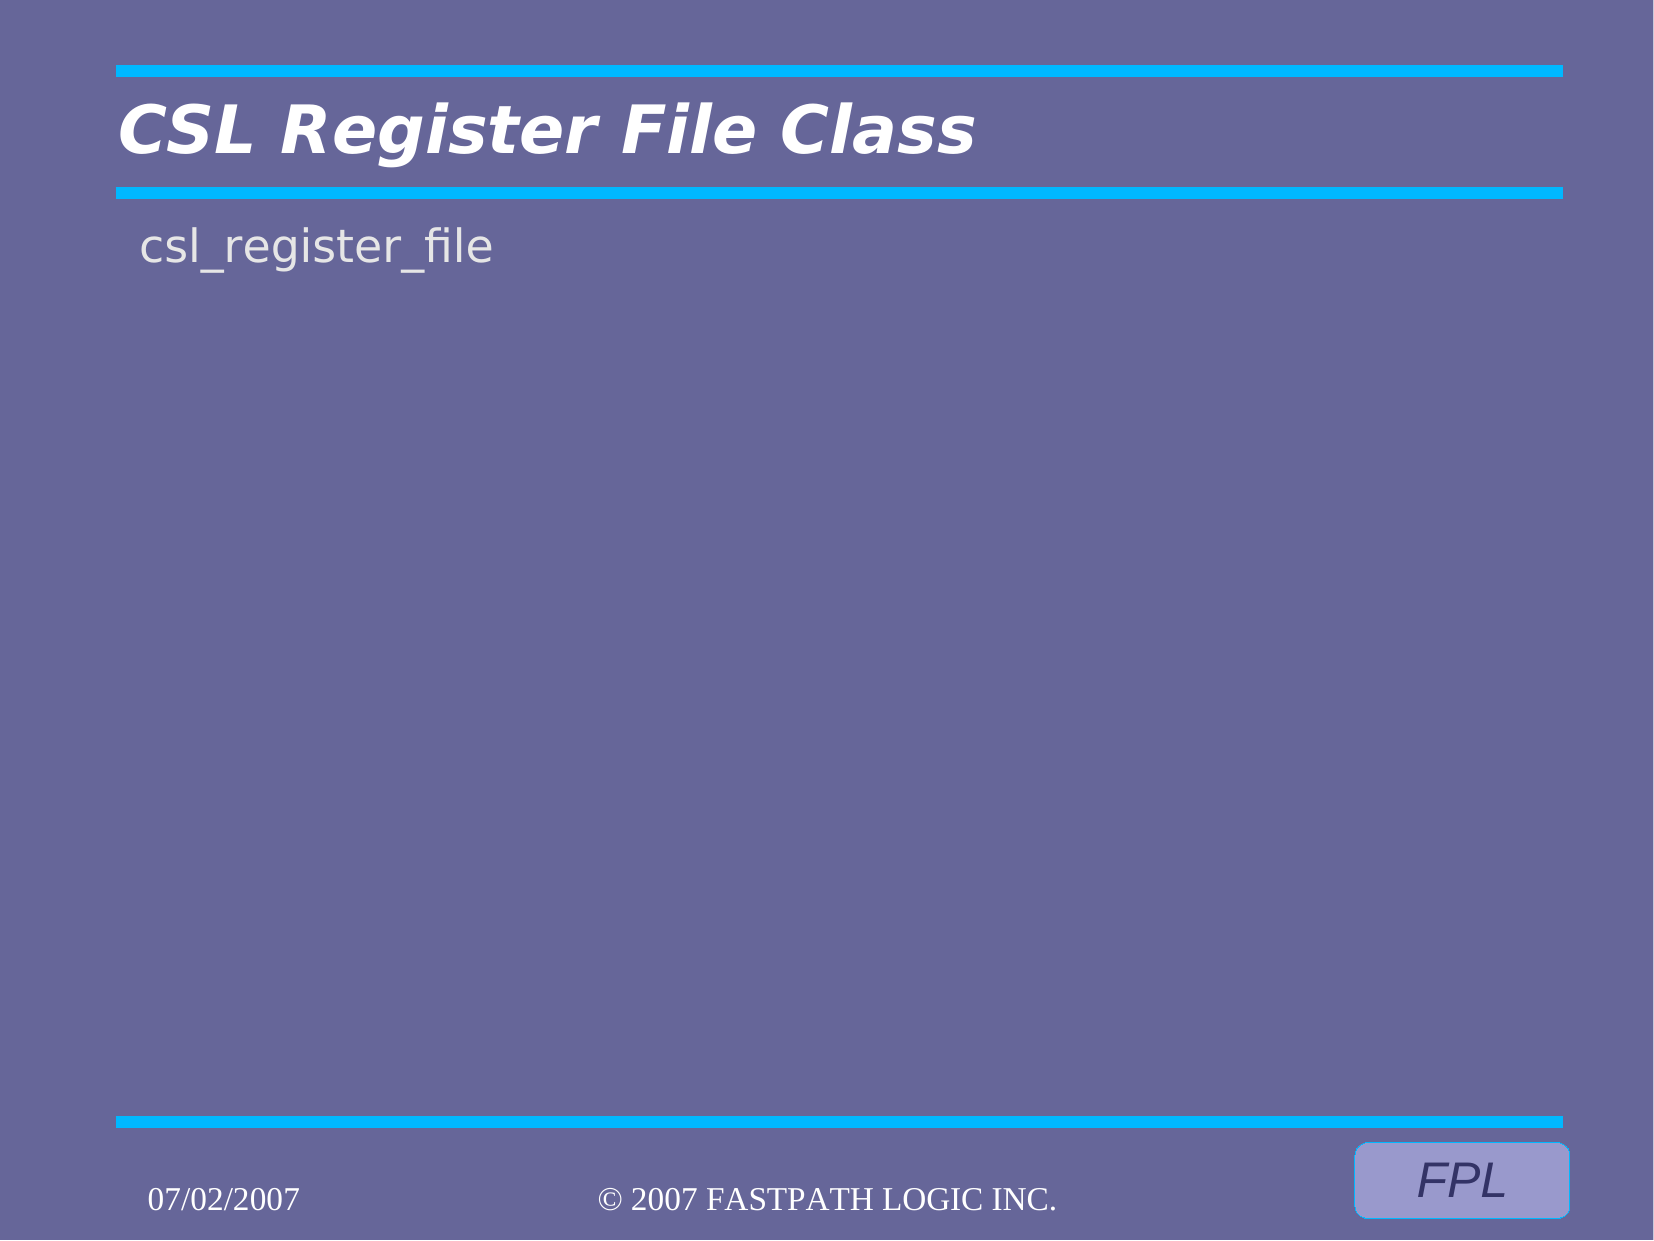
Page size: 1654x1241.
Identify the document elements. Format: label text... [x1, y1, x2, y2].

title CSL Register File Class [118, 41, 1531, 219]
list csl_register_file [121, 220, 1561, 1133]
